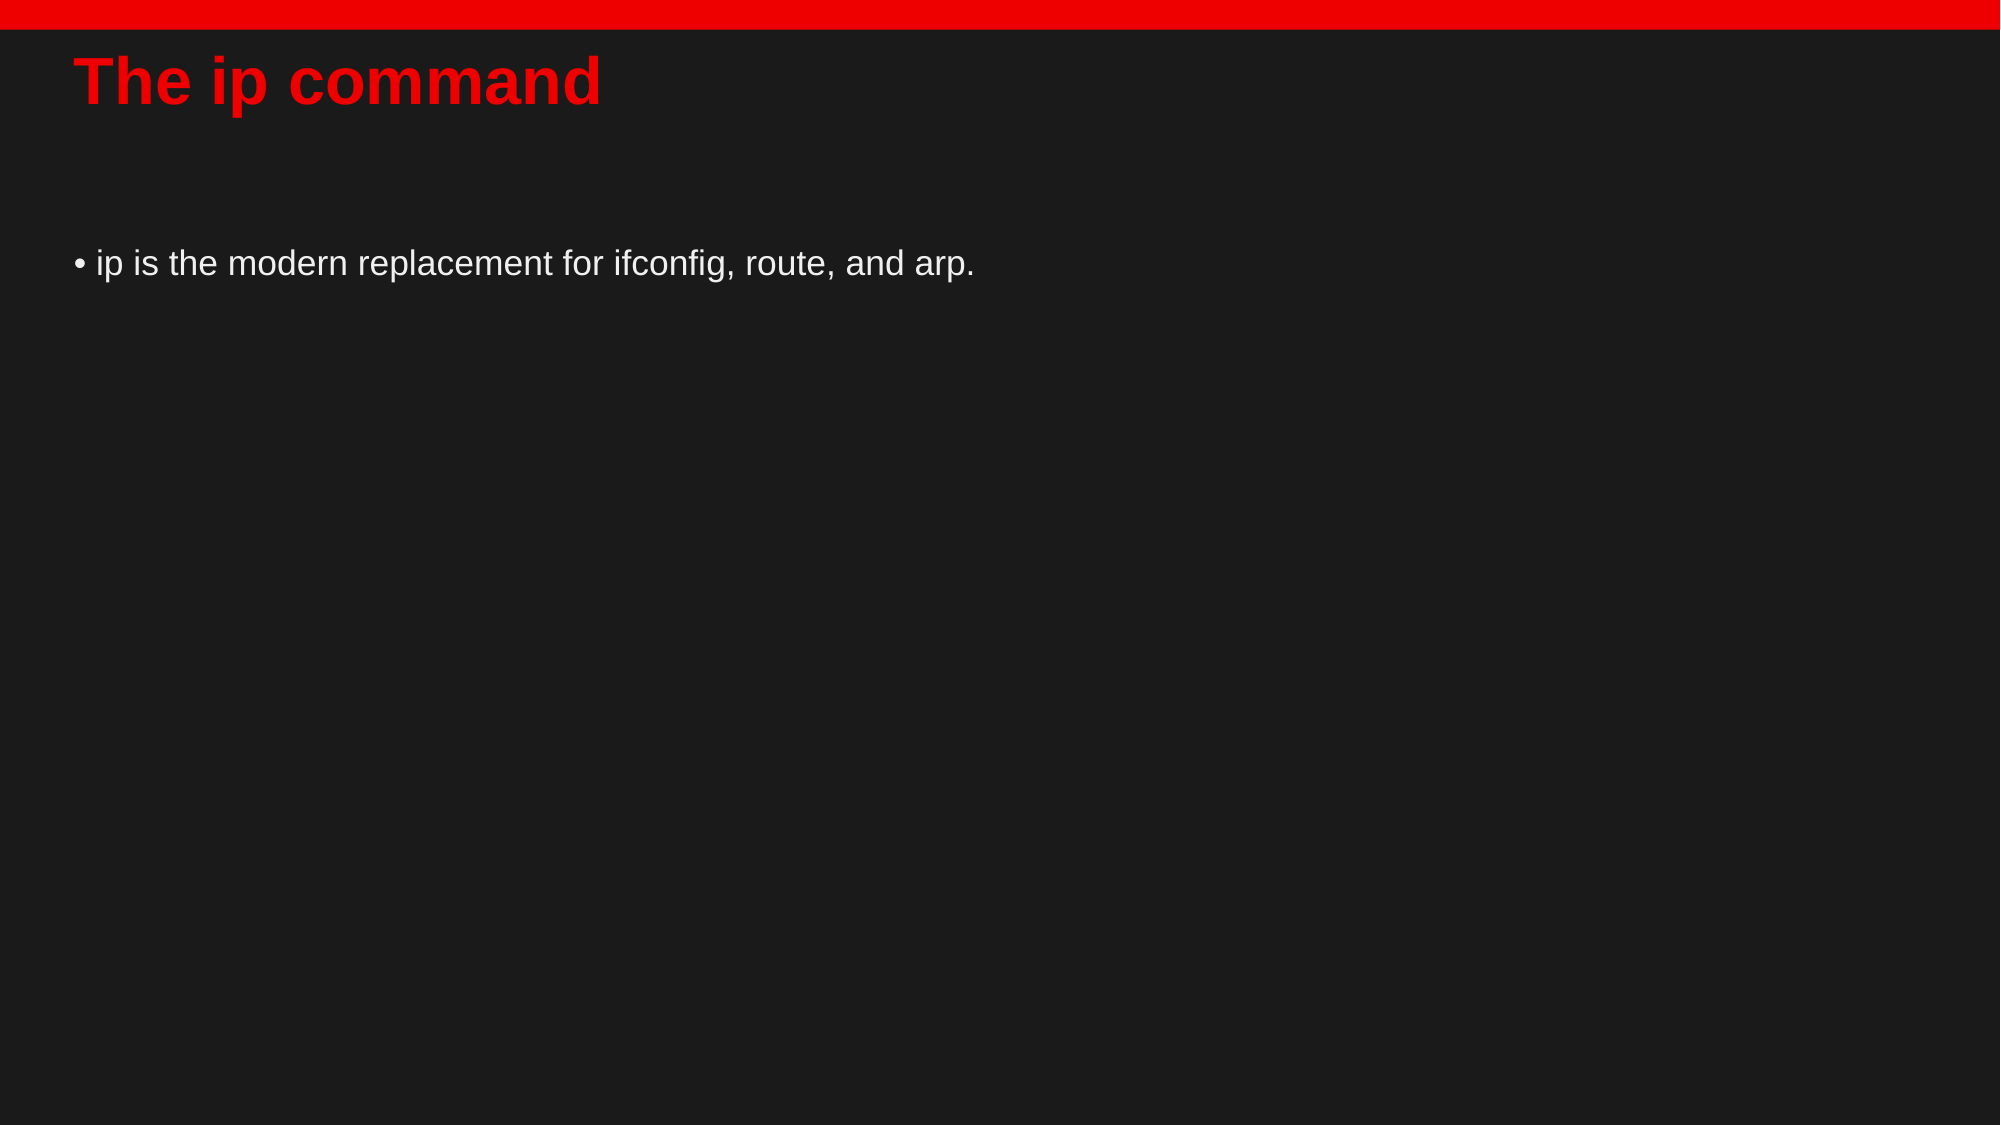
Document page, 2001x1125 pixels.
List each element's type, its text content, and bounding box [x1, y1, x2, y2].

text_box The ip command [59, 36, 1942, 208]
text_box [0, 0, 2001, 30]
text_box • ip is the modern replacement for ifconfig, route, and arp. [59, 236, 1942, 1037]
